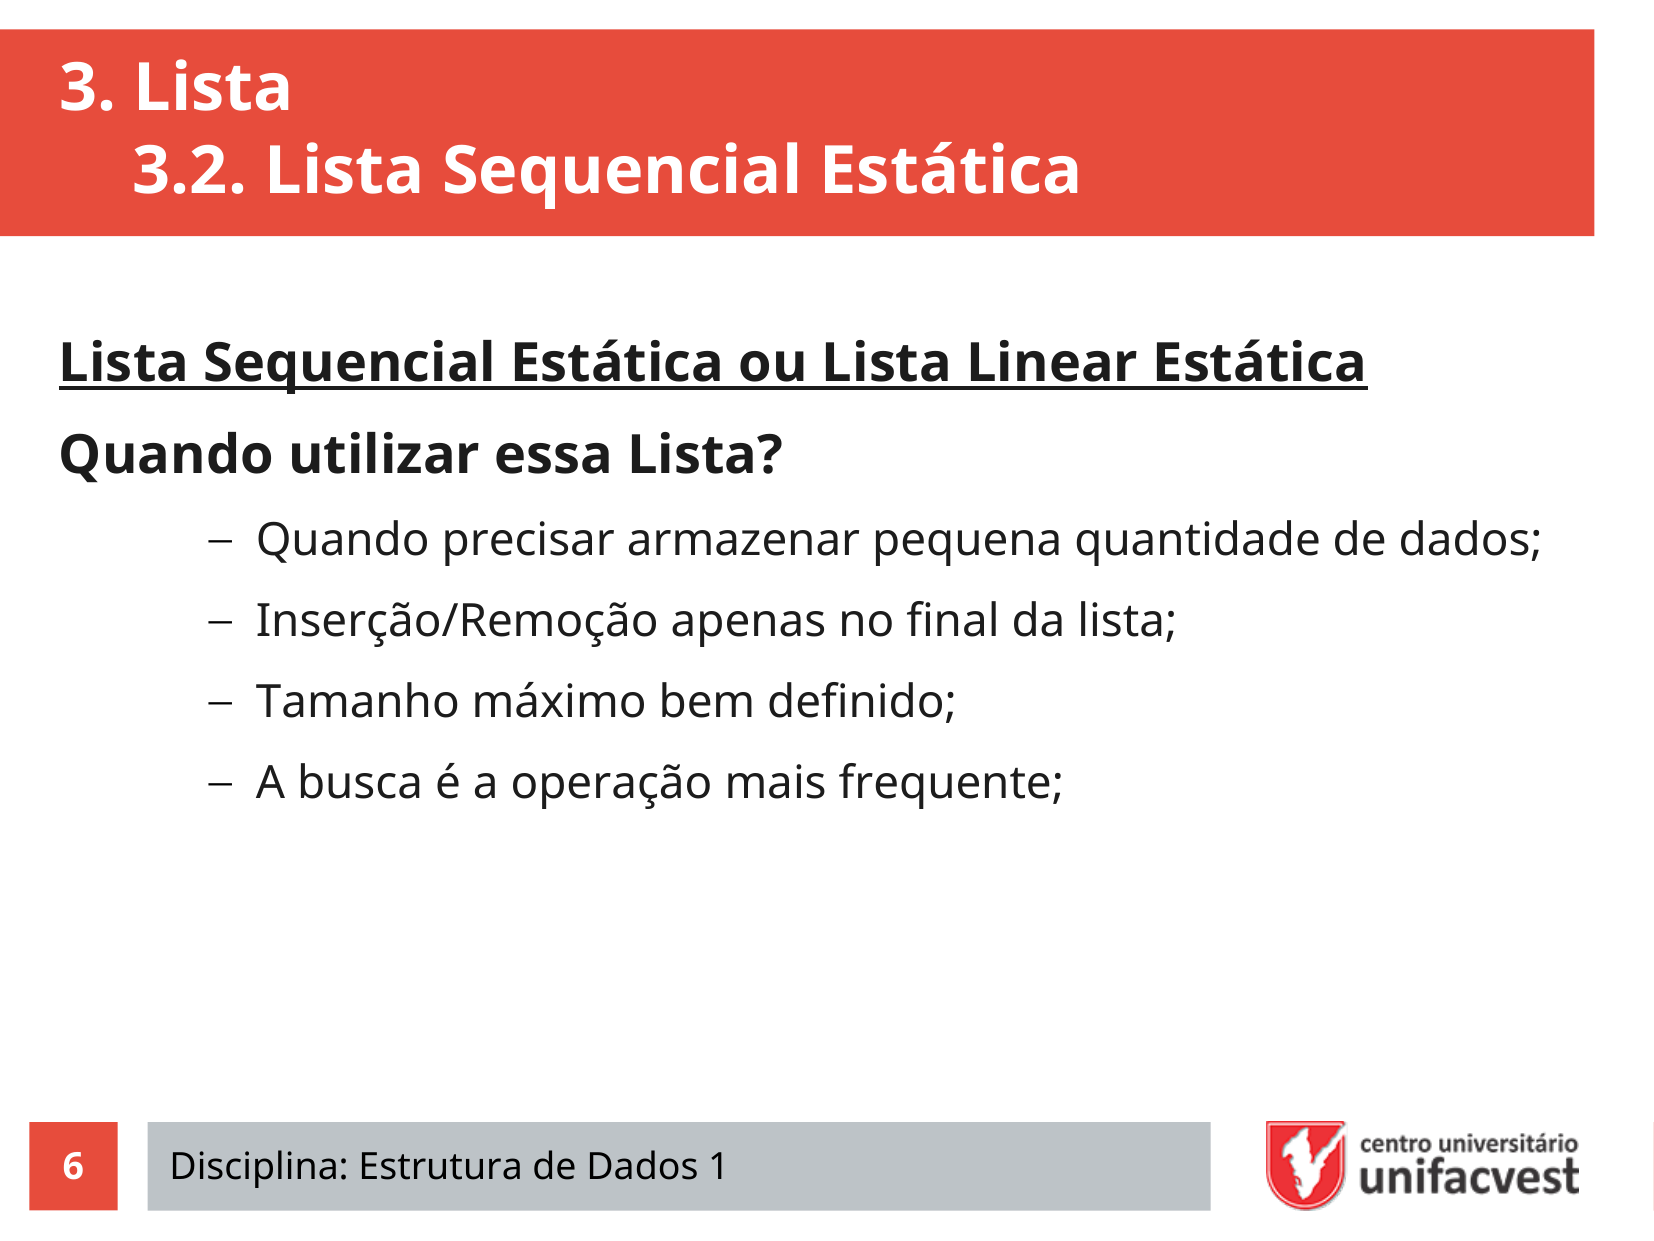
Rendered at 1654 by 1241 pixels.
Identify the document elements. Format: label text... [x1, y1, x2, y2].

text_box Disciplina: Estrutura de Dados 1 [154, 1132, 1205, 1196]
text_box [1238, 1120, 1654, 1212]
title 3. Lista 3.2. Lista Sequencial Estática [59, 59, 1595, 207]
picture [1266, 1121, 1579, 1211]
list Lista Sequencial Estática ou Lista Linear Estática Quando utilizar essa Lista? Quando precisar armazenar pequena quantidade de dados; Inserção/Remoção apenas no final da lista; Tamanho máximo bem definido; A busca é a operação mais frequente; [59, 324, 1566, 1093]
